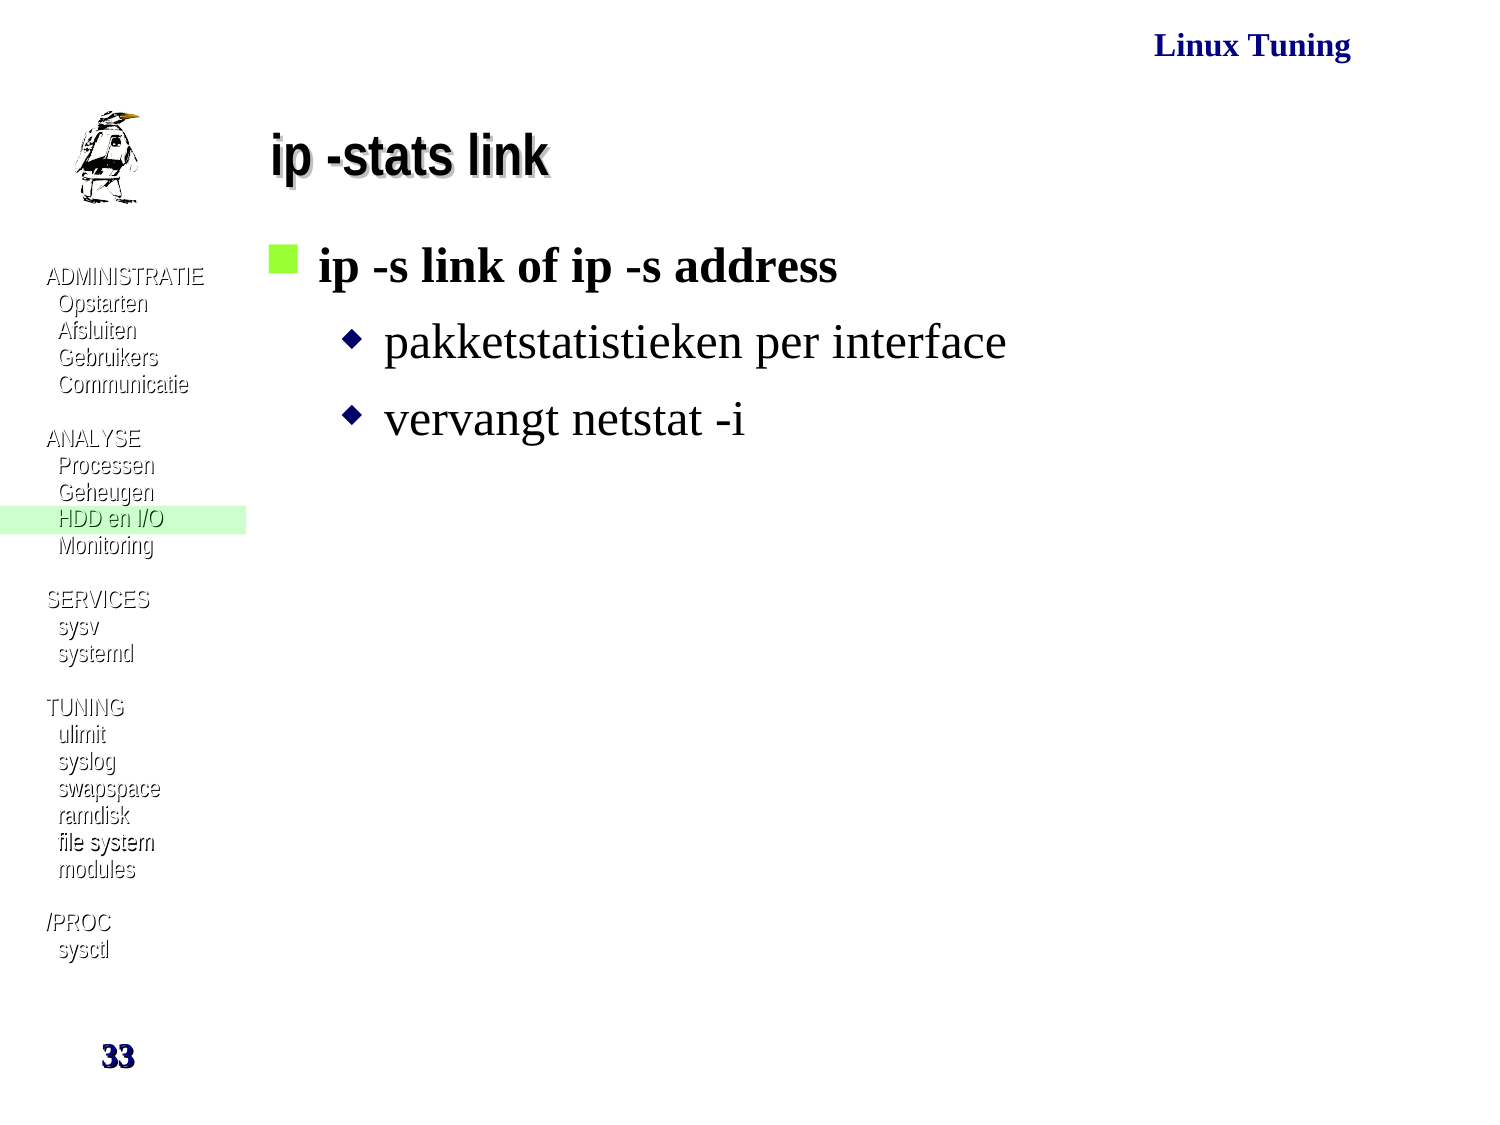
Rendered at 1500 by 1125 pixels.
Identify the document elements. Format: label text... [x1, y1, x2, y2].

picture [57, 105, 143, 206]
list ip -s link of ip -s address pakketstatistieken per interface vervangt netstat -i [264, 229, 1486, 882]
text_box [0, 505, 247, 535]
title ip -stats link [270, 41, 1500, 250]
